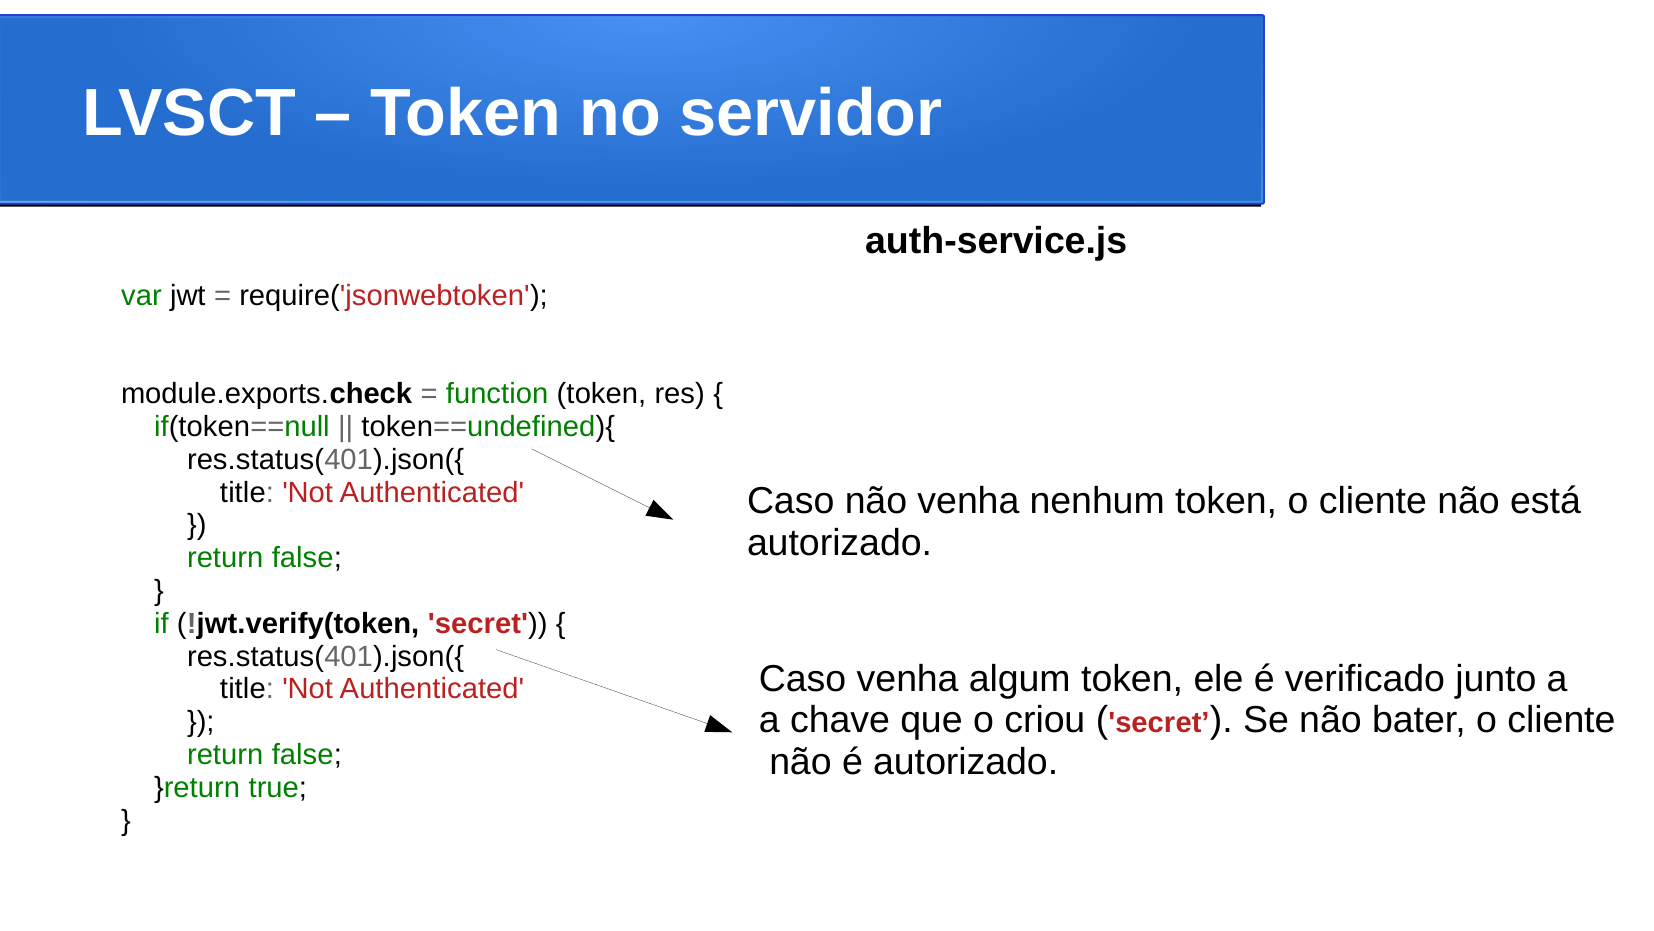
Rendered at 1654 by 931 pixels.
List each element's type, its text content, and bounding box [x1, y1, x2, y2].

text_box Caso não venha nenhum token, o cliente não está autorizado. [732, 472, 1596, 572]
text_box auth-service.js [850, 212, 1288, 270]
text_box Caso venha algum token, ele é verificado junto a a chave que o criou ('secret’). Se não bater, o cliente não é autorizado. [744, 649, 1631, 791]
text_box var jwt = require('jsonwebtoken'); module.exports.check = function (token, res) { if(token==null || token==undefined){ res.status(401).json({ title: 'Not Authenticated' }) return false; } if (!jwt.verify(token, 'secret')) { res.status(401).json({ title: 'Not Authenticated' }); return false; }return true; } [106, 271, 1300, 844]
title LVSCT – Token no servidor [82, 35, 1235, 189]
